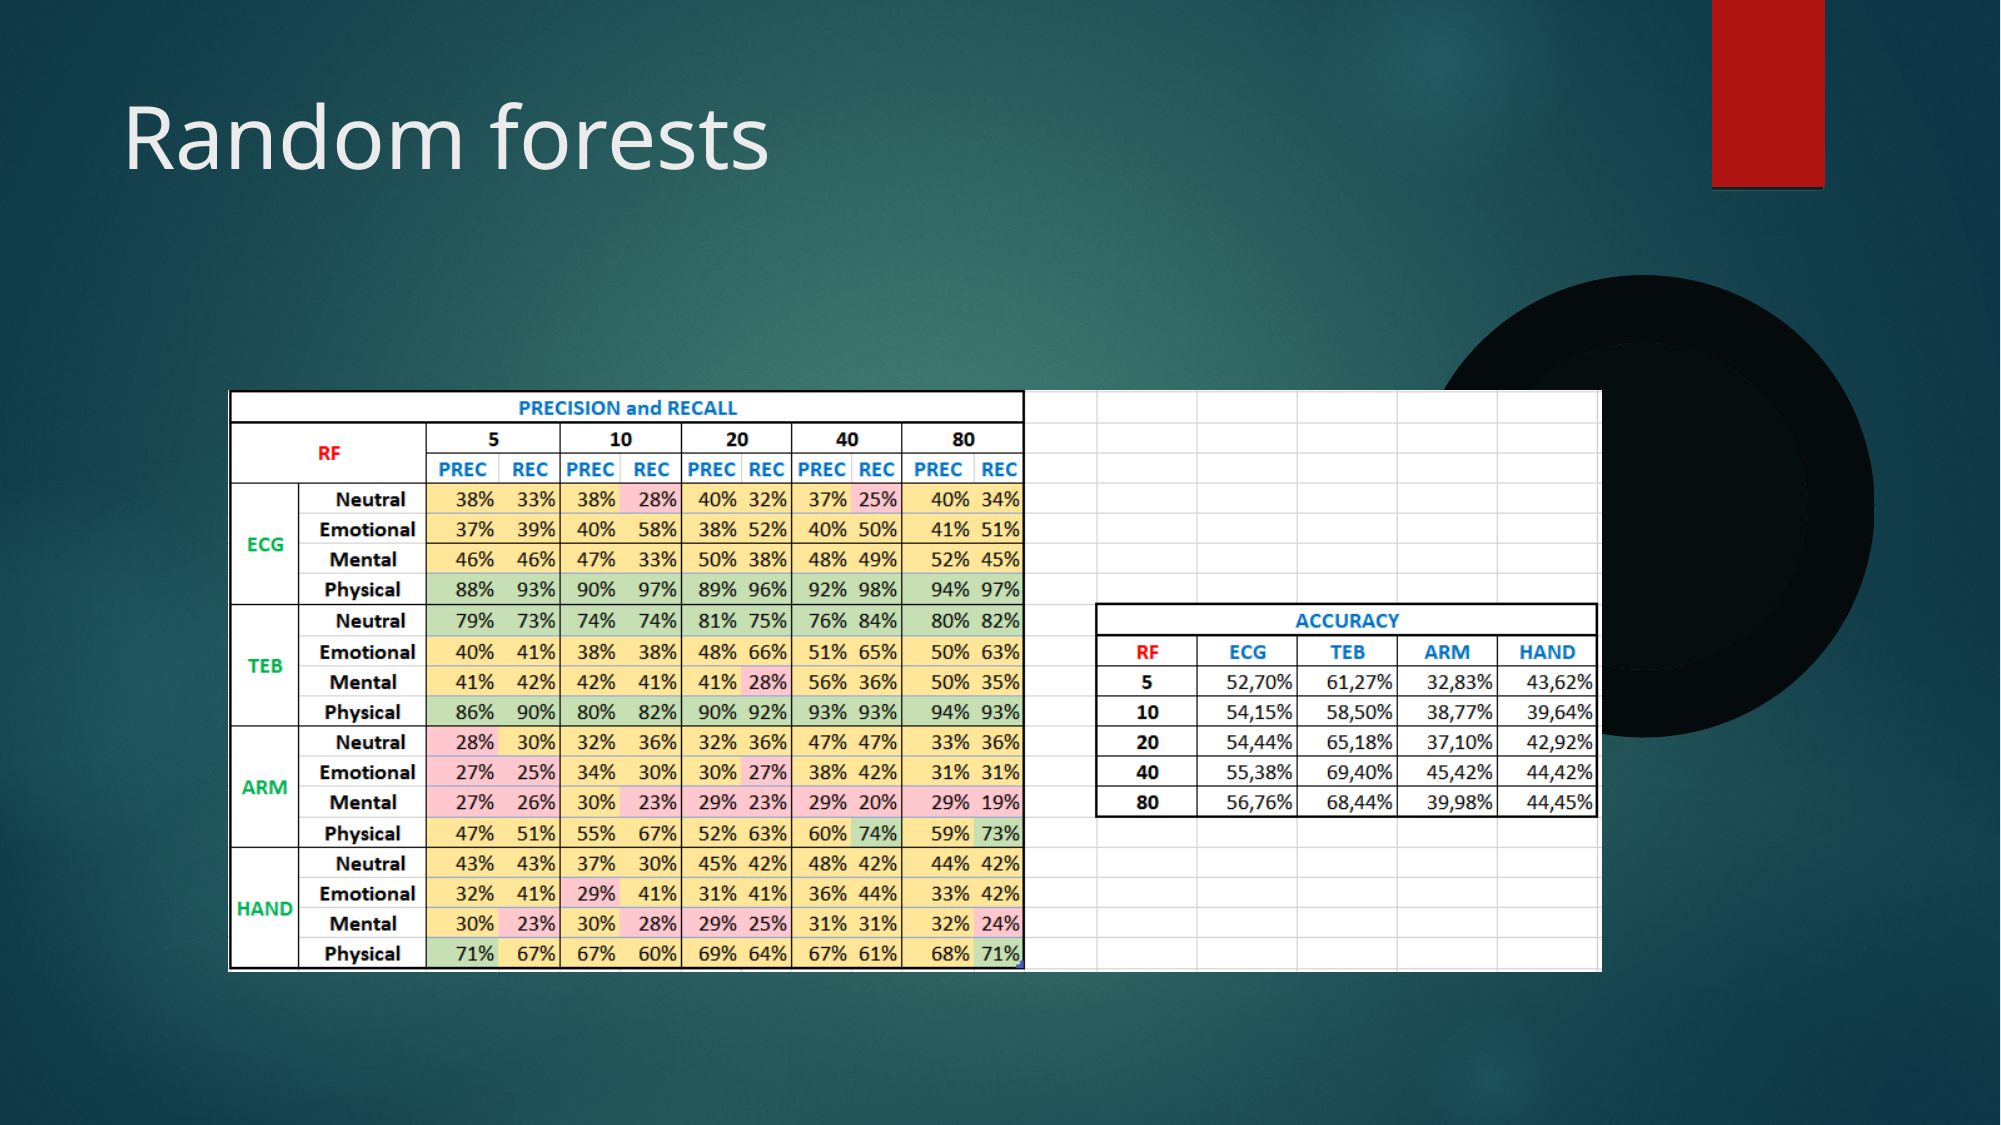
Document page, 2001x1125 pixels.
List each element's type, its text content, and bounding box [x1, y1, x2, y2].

picture [228, 390, 1602, 972]
title Random forests [106, 74, 1649, 305]
